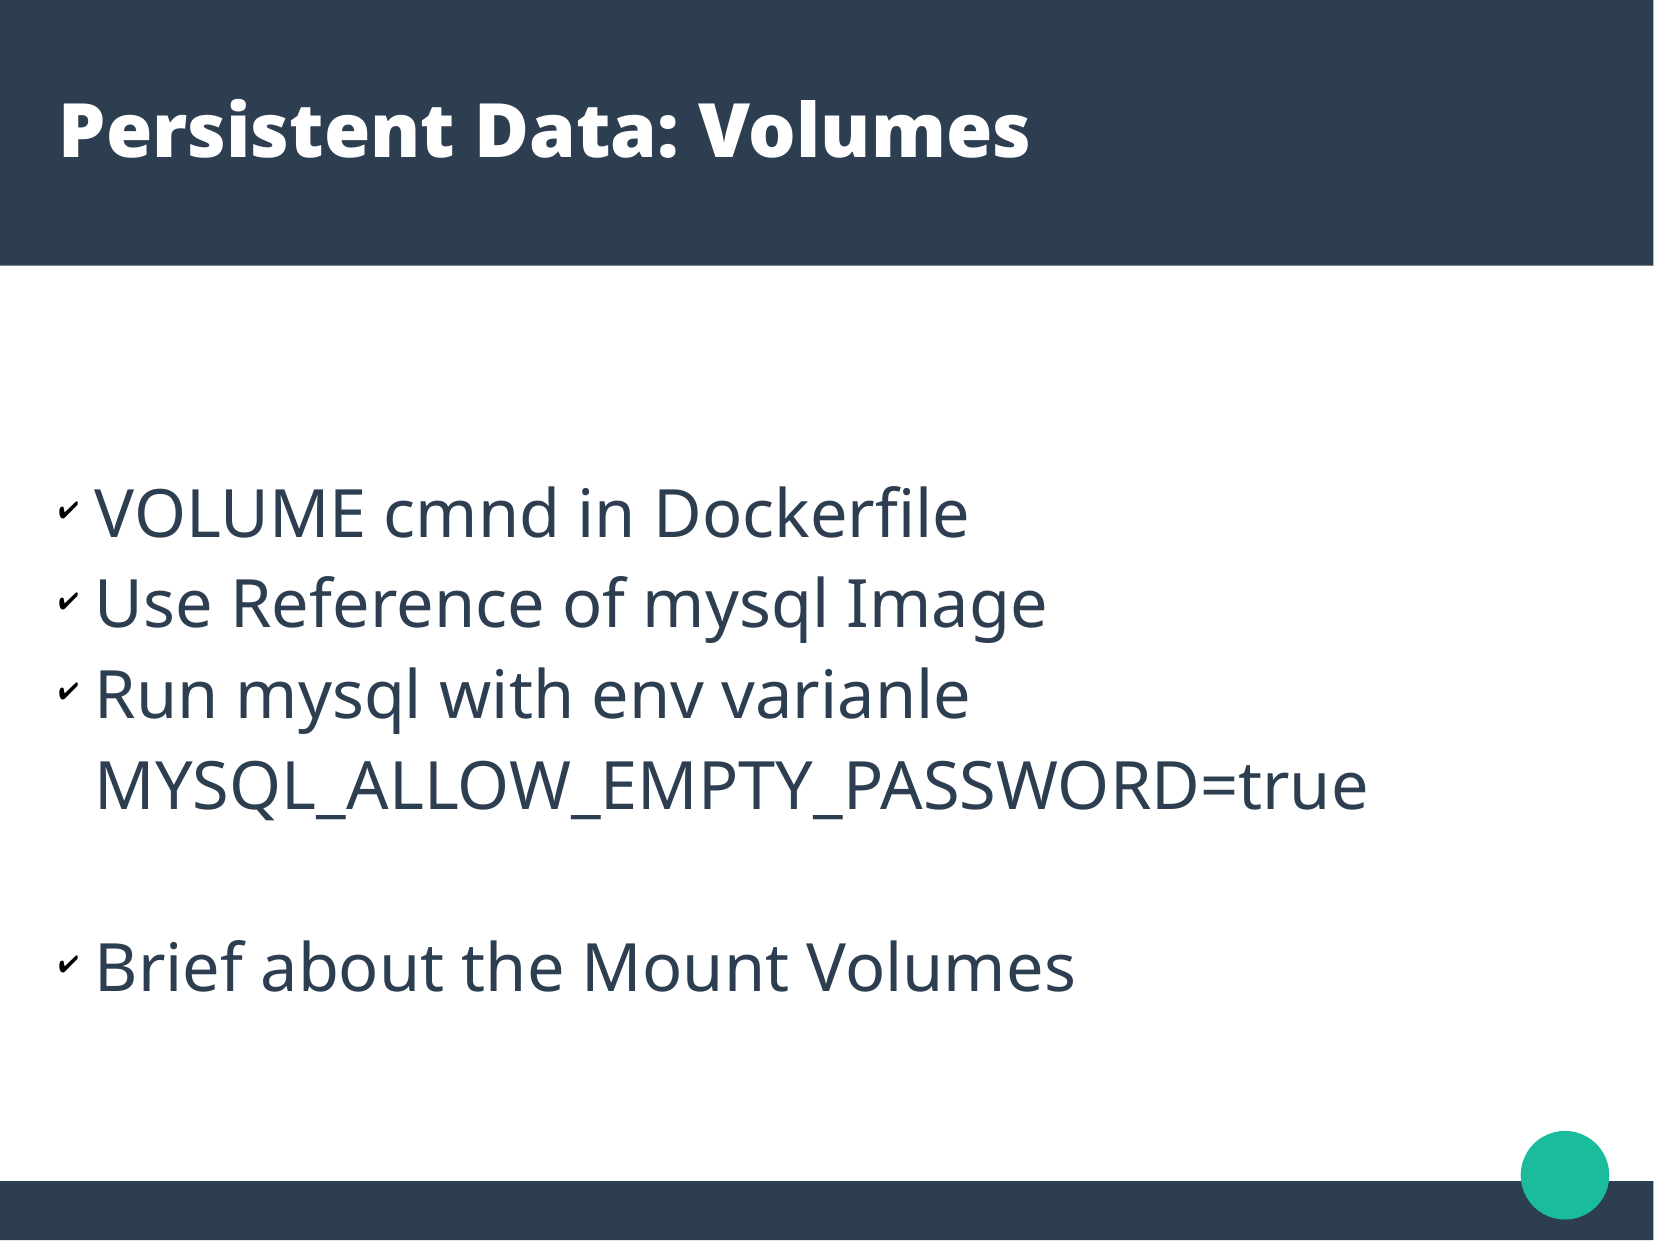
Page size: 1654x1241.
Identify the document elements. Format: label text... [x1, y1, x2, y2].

title Persistent Data: Volumes [59, 40, 1595, 216]
subtitle VOLUME cmnd in Dockerfile Use Reference of mysql Image Run mysql with env varianle MYSQL_ALLOW_EMPTY_PASSWORD=true Brief about the Mount Volumes [59, 291, 1595, 1186]
